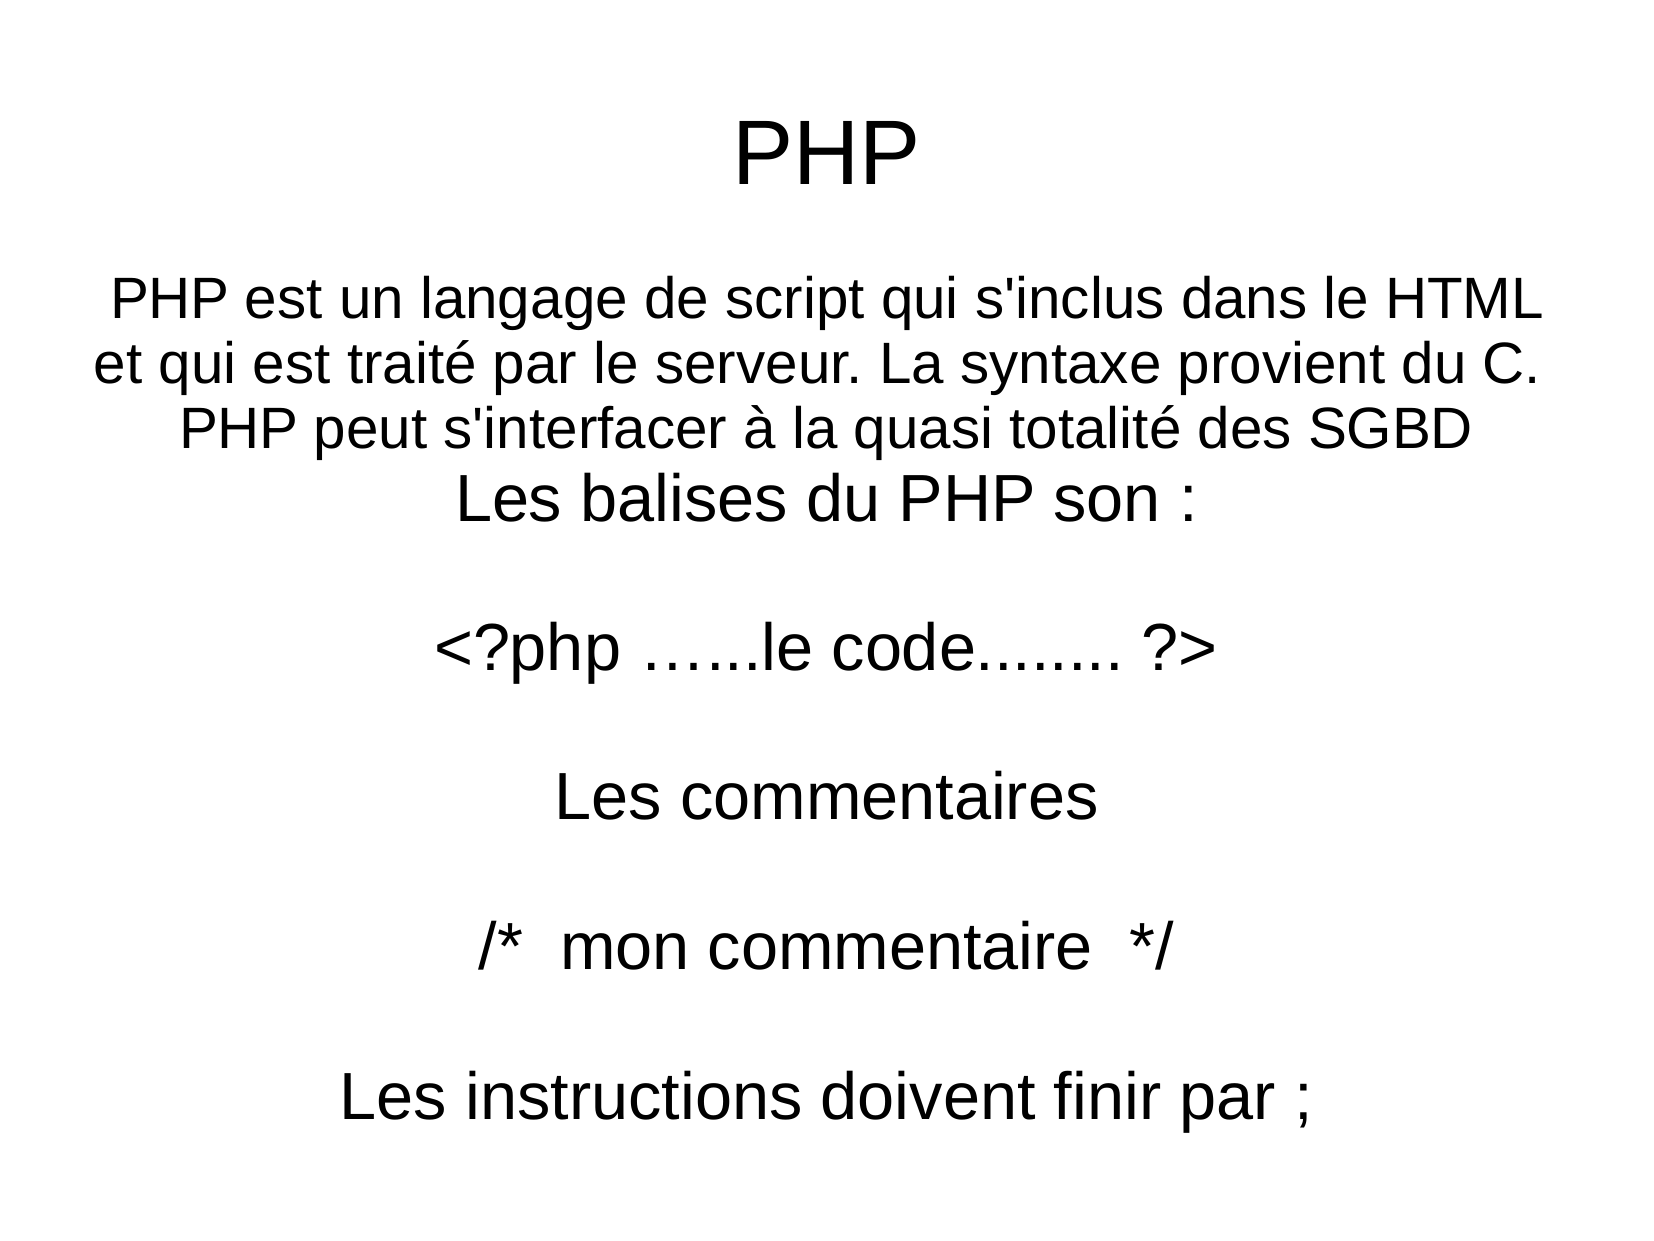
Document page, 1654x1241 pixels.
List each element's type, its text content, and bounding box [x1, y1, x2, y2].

title PHP [82, 49, 1571, 257]
subtitle PHP est un langage de script qui s'inclus dans le HTML et qui est traité par le serveur. La syntaxe provient du C. PHP peut s'interfacer à la quasi totalité des SGBD Les balises du PHP son : <?php …...le code........ ?> Les commentaires /* mon commentaire */ Les instructions doivent finir par ; [82, 265, 1571, 1134]
